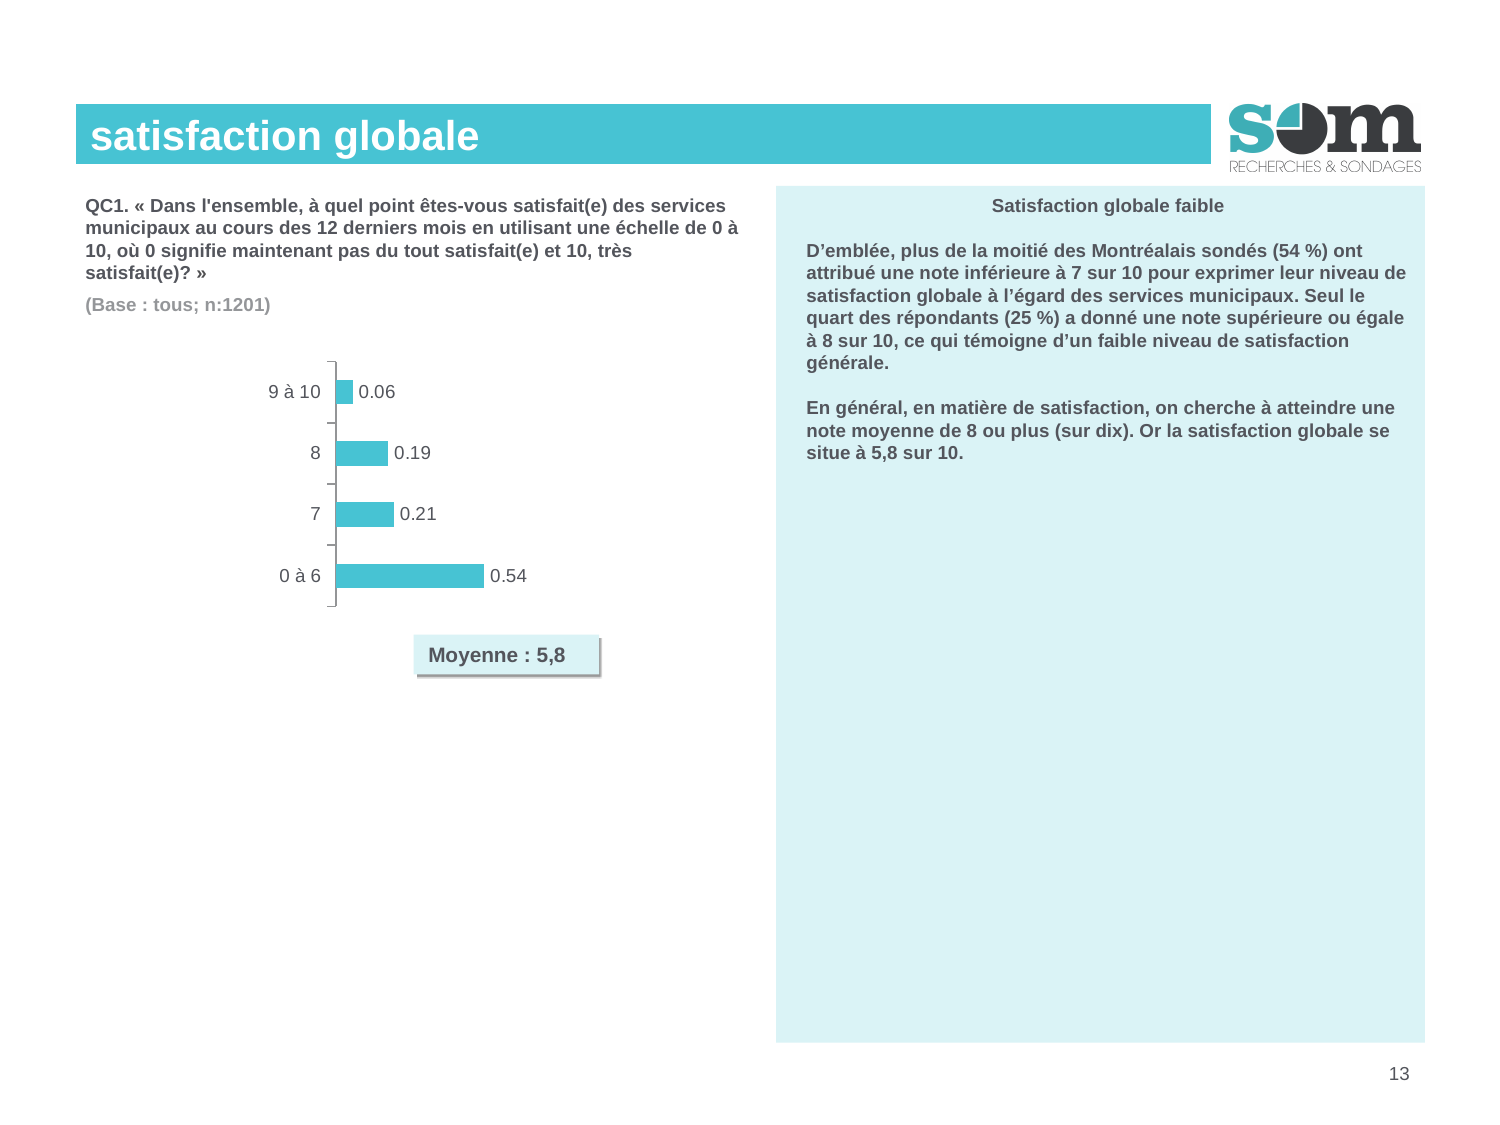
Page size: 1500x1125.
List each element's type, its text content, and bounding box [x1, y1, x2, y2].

slide_number <numéro> [1074, 1042, 1425, 1103]
title satisfaction globale [75, 103, 1212, 165]
list QC1. « Dans l'ensemble, à quel point êtes-vous satisfait(e) des services municipaux au cours des 12 derniers mois en utilisant une échelle de 0 à 10, où 0 signifie maintenant pas du tout satisfait(e) et 10, très satisfait(e)? » (Base : tous; n:1201) [54, 185, 756, 341]
picture [1229, 103, 1421, 172]
list Satisfaction globale faible D’emblée, plus de la moitié des Montréalais sondés (54 %) ont attribué une note inférieure à 7 sur 10 pour exprimer leur niveau de satisfaction globale à l’égard des services municipaux. Seul le quart des répondants (25 %) a donné une note supérieure ou égale à 8 sur 10, ce qui témoigne d’un faible niveau de satisfaction générale. En général, en matière de satisfaction, on cherche à atteindre une note moyenne de 8 ou plus (sur dix). Or la satisfaction globale se situe à 5,8 sur 10. [776, 185, 1425, 1043]
chart [75, 334, 756, 655]
text_box Moyenne : 5,8 [413, 634, 600, 675]
